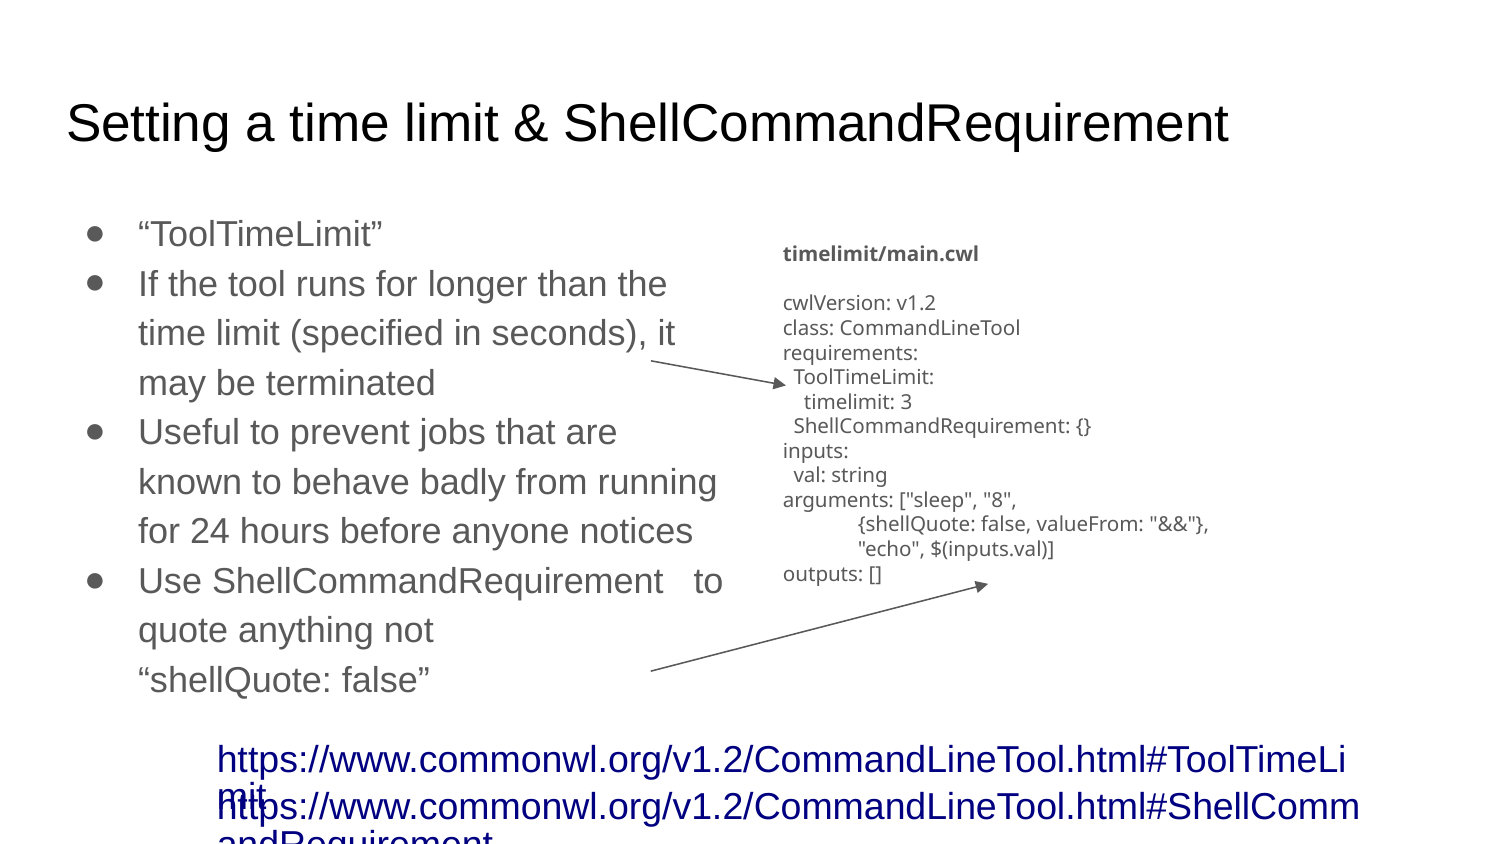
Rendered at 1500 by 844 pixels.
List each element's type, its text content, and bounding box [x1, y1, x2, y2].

list timelimit/main.cwl cwlVersion: v1.2 class: CommandLineTool requirements: ToolTimeLimit: timelimit: 3 ShellCommandRequirement: {} inputs: val: string arguments: ["sleep", "8", {shellQuote: false, valueFrom: "&&"}, "echo", $(inputs.val)] outputs: [] [768, 226, 1418, 618]
text_box https://www.commonwl.org/v1.2/CommandLineTool.html#ToolTimeLimit [201, 719, 1378, 795]
text_box https://www.commonwl.org/v1.2/CommandLineTool.html#ShellCommandRequirement [201, 795, 1378, 843]
list “ToolTimeLimit” If the tool runs for longer than the time limit (specified in seconds), it may be terminated Useful to prevent jobs that are known to behave badly from running for 24 hours before anyone notices Use ShellCommandRequirement to quote anything not “shellQuote: false” [51, 189, 741, 750]
title Setting a time limit & ShellCommandRequirement [51, 72, 1449, 167]
